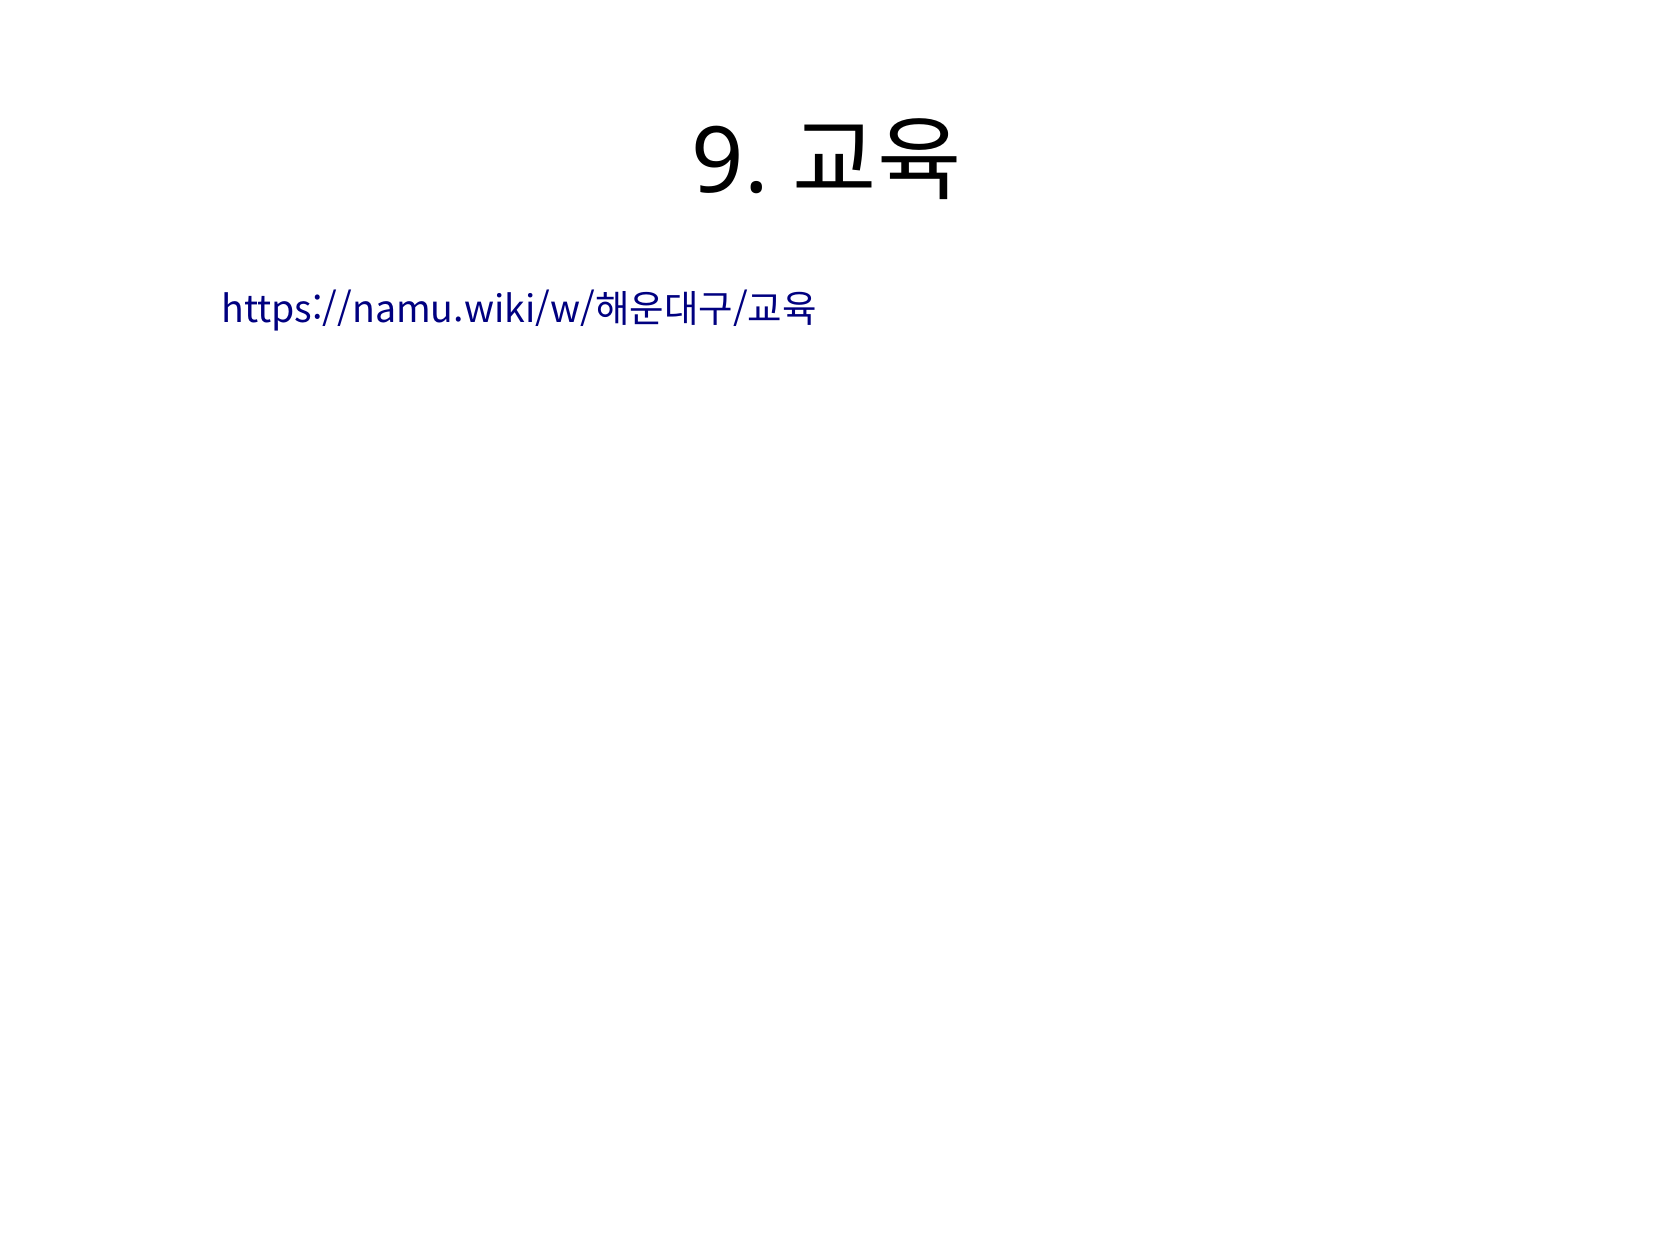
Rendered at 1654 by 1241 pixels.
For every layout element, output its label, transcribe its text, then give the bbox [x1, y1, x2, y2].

title 9. 교육 [82, 49, 1571, 257]
text_box https://namu.wiki/w/해운대구/교육 [206, 271, 1016, 344]
